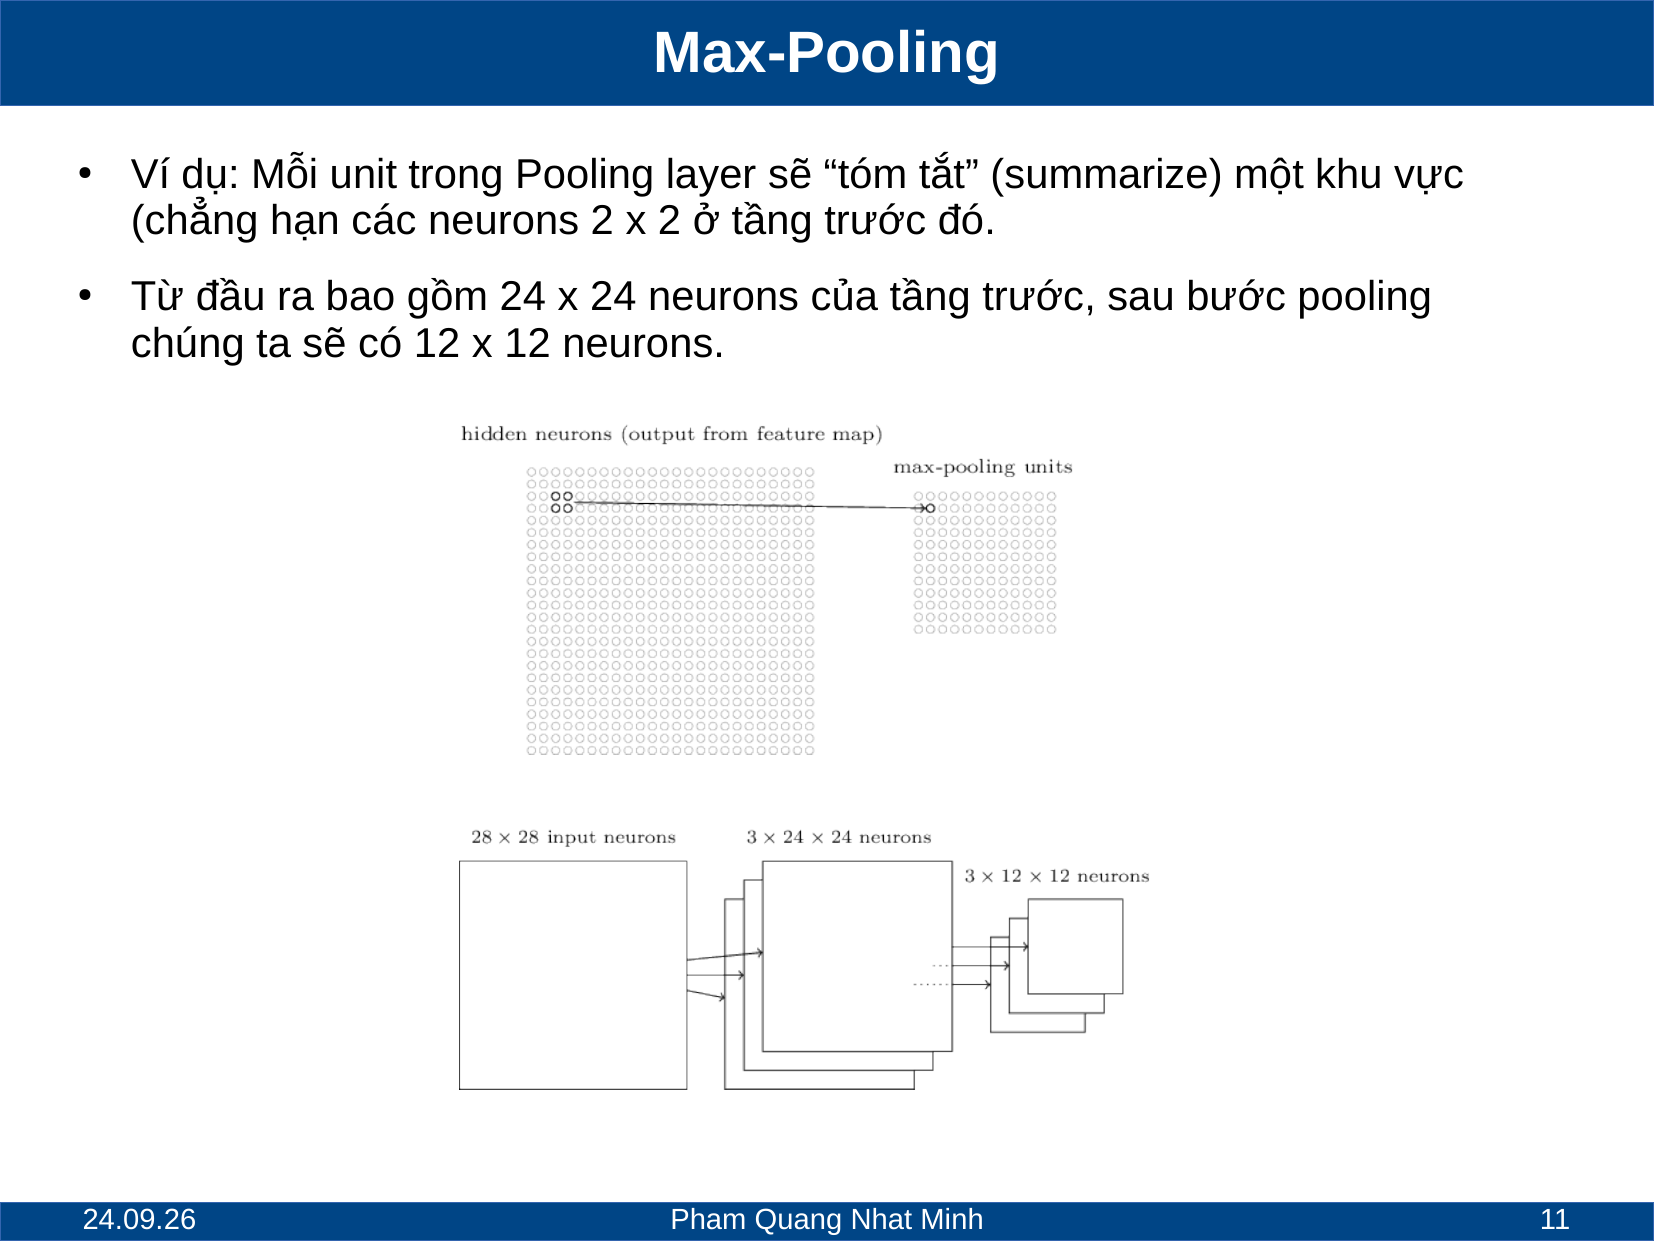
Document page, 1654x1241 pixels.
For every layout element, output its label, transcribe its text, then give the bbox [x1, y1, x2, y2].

title Max-Pooling [0, 0, 1654, 106]
list Ví dụ: Mỗi unit trong Pooling layer sẽ “tóm tắt” (summarize) một khu vực (chẳng hạn các neurons 2 x 2 ở tầng trước đó. Từ đầu ra bao gồm 24 x 24 neurons của tầng trước, sau bước pooling chúng ta sẽ có 12 x 12 neurons. [60, 150, 1549, 706]
picture [459, 823, 1156, 1090]
picture [454, 419, 1081, 755]
